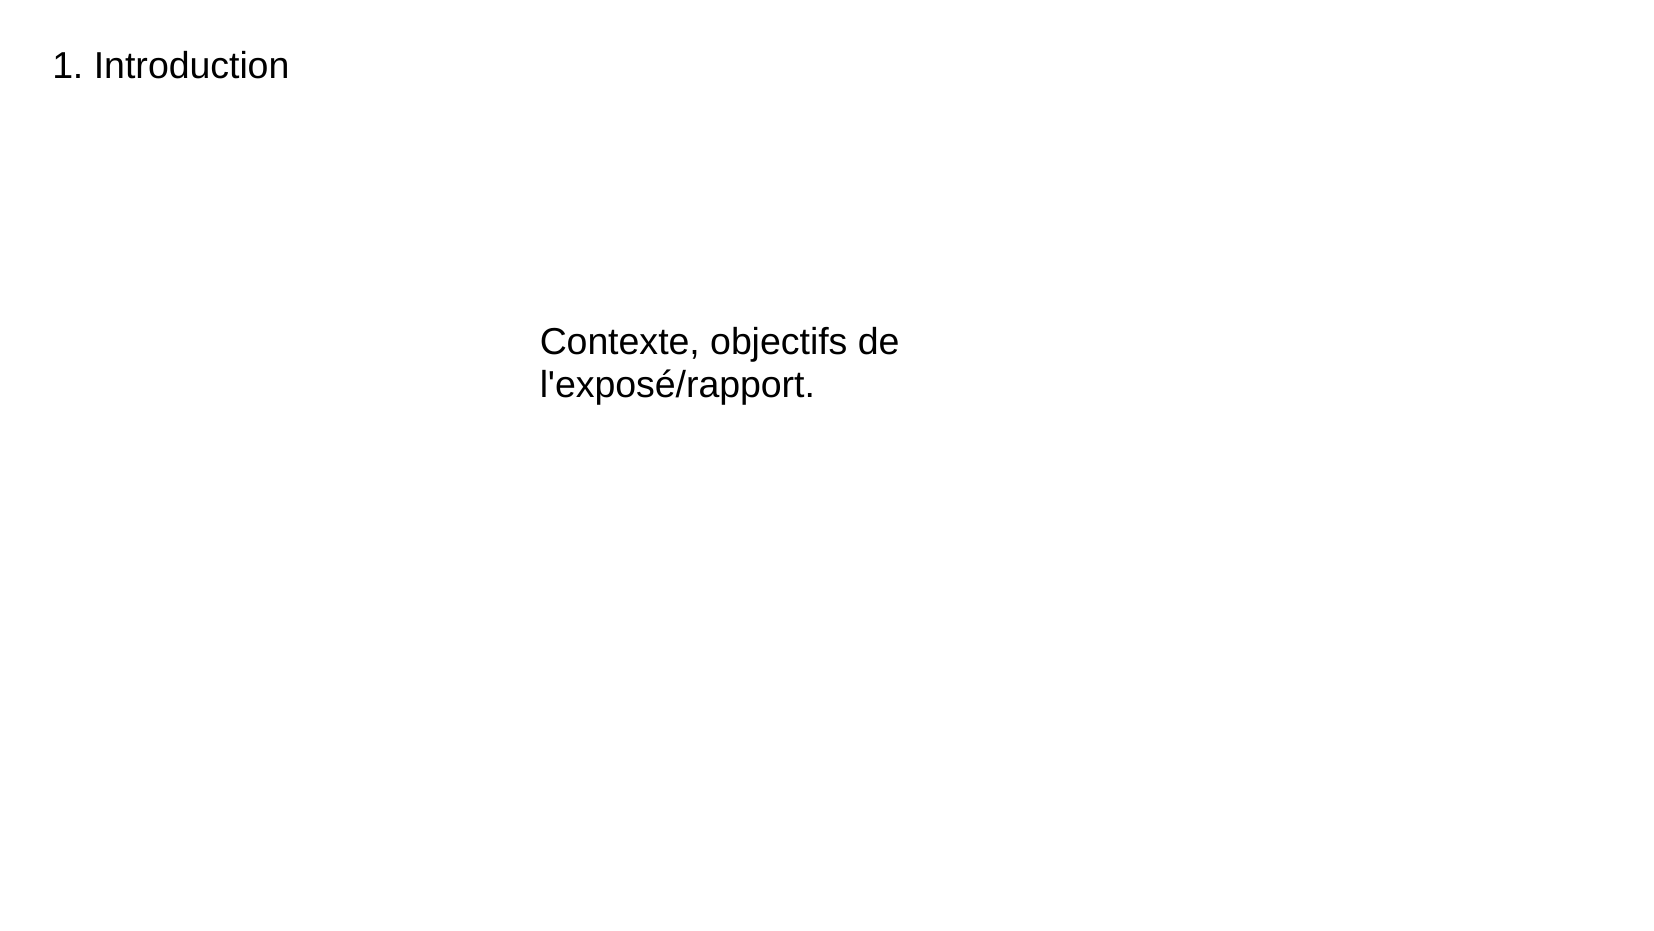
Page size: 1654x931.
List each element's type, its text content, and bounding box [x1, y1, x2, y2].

text_box Contexte, objectifs de l'exposé/rapport. [525, 313, 1126, 413]
text_box 1. Introduction [37, 37, 638, 95]
